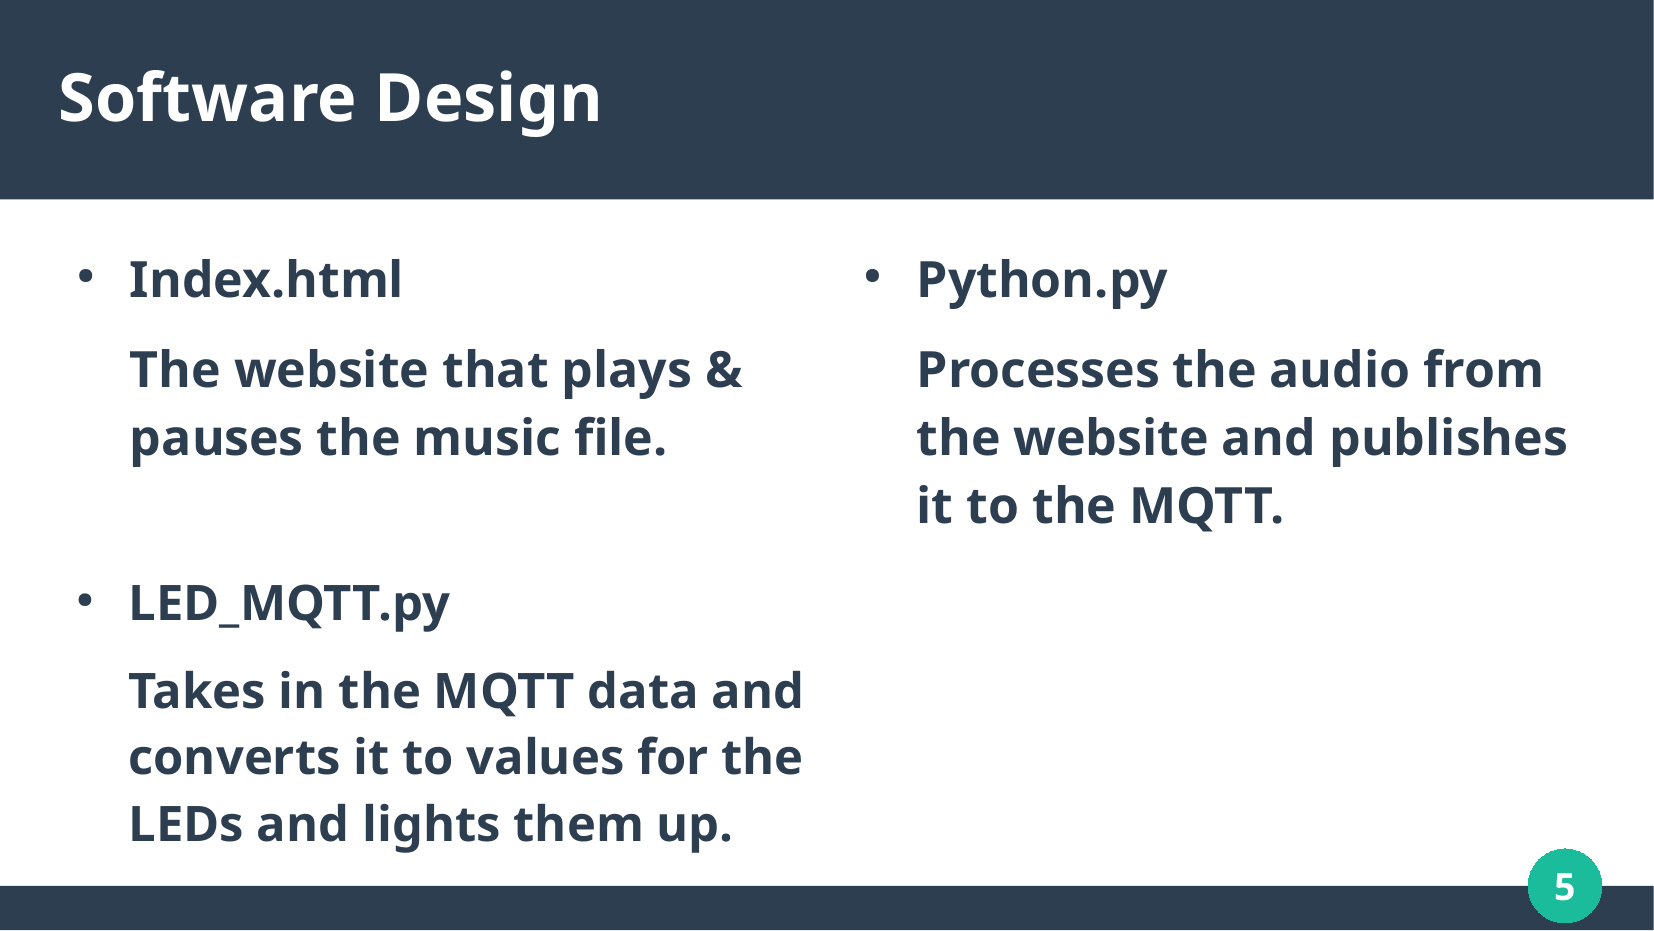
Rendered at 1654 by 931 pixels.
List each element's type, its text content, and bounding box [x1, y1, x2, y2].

list Python.py Processes the audio from the website and publishes it to the MQTT. [845, 243, 1596, 540]
list Index.html The website that plays & pauses the music file. [59, 243, 809, 540]
list LED_MQTT.py Takes in the MQTT data and converts it to values for the LEDs and lights them up. [59, 567, 809, 864]
title Software Design [59, 37, 1595, 155]
